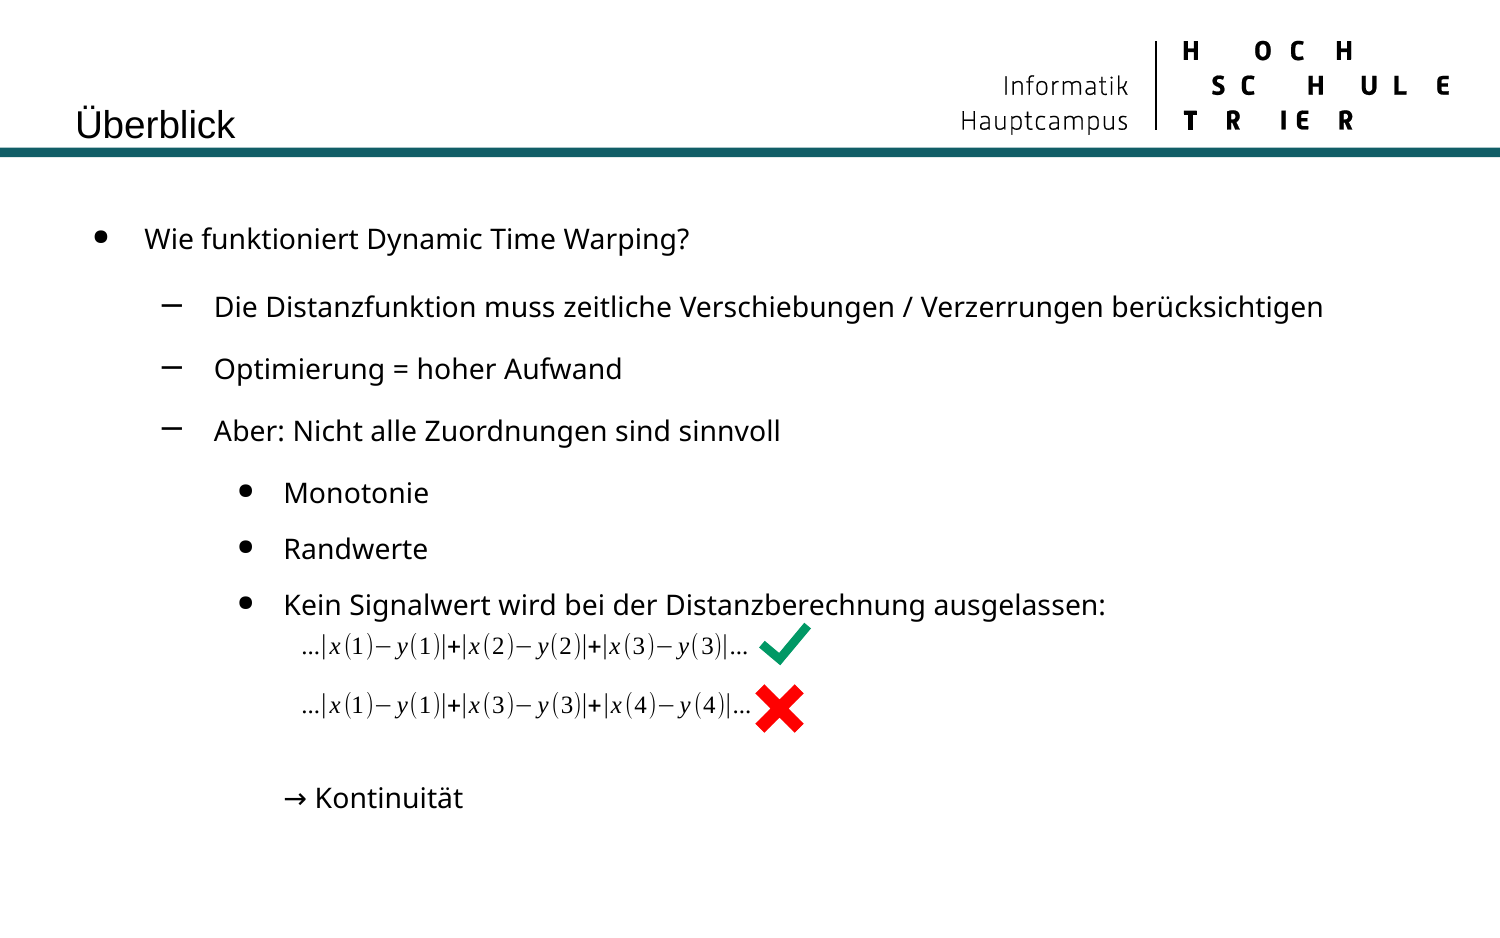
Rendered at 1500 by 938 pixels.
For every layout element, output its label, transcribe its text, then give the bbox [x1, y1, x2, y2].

picture [755, 684, 804, 733]
chart [295, 692, 757, 721]
list Wie funktioniert Dynamic Time Warping? Die Distanzfunktion muss zeitliche Verschiebungen / Verzerrungen berücksichtigen Optimierung = hoher Aufwand Aber: Nicht alle Zuordnungen sind sinnvoll Monotonie Randwerte Kein Signalwert wird bei der Distanzberechnung ausgelassen: → Kontinuität [75, 219, 1425, 863]
title Überblick [75, 37, 1425, 194]
chart [295, 633, 755, 662]
picture [755, 614, 815, 674]
